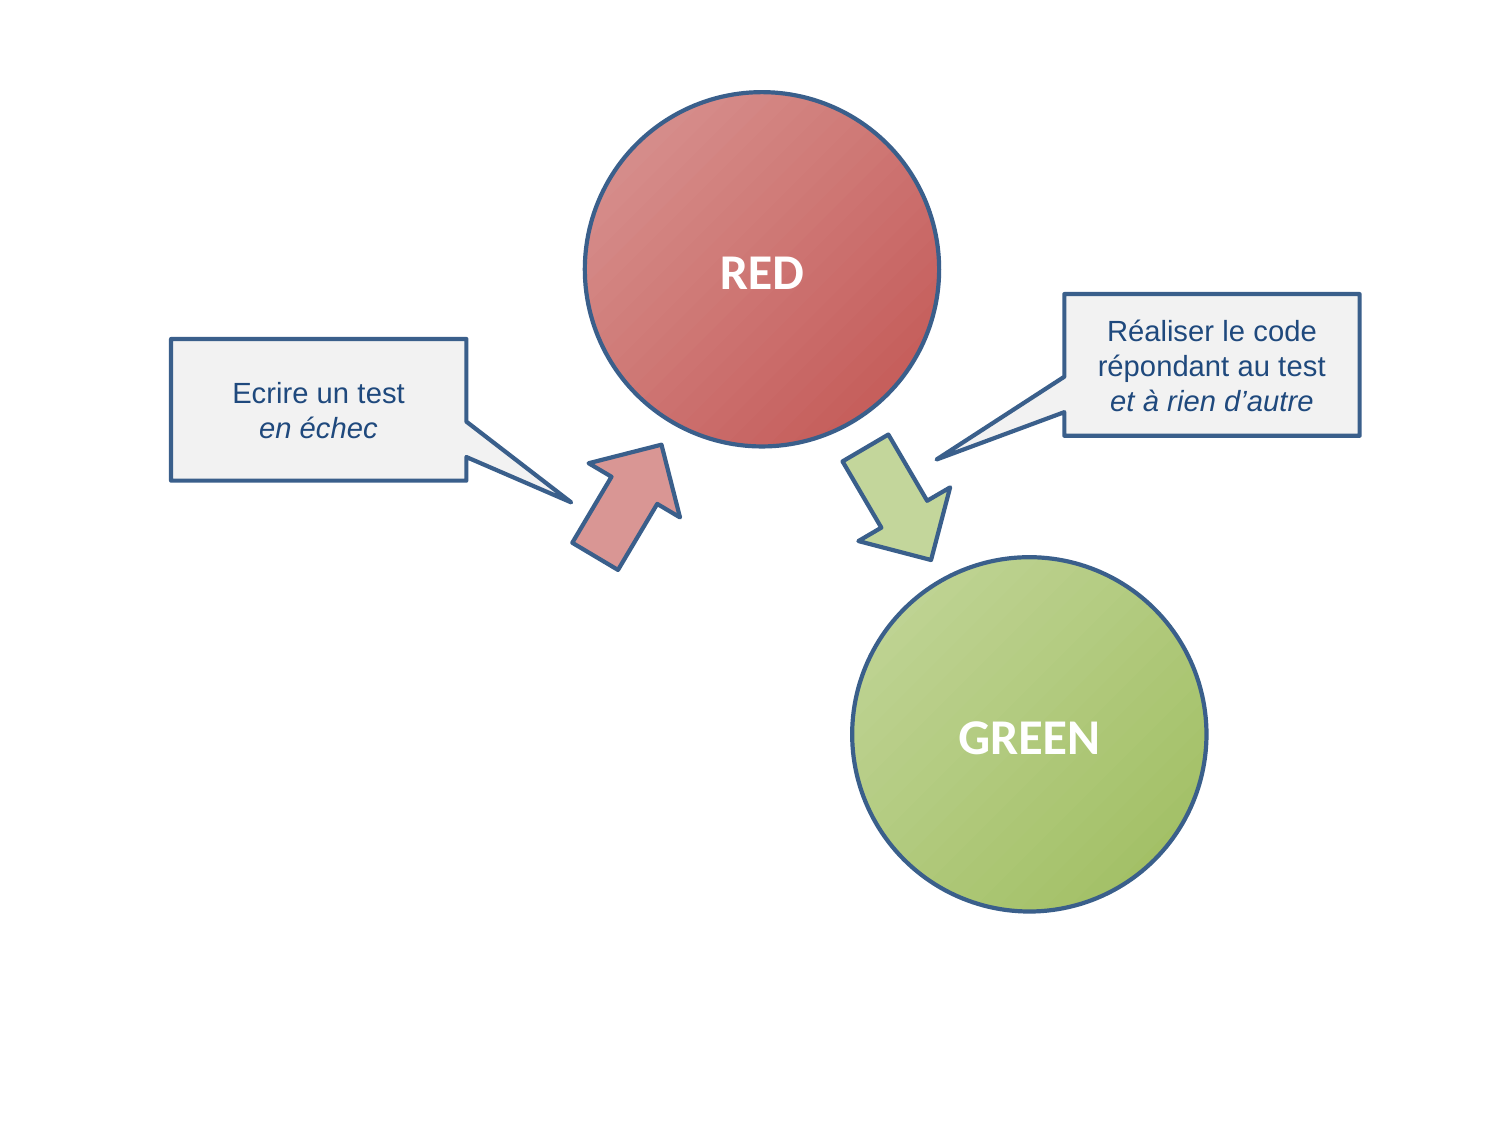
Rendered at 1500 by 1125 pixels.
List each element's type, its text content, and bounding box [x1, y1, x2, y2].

text_box Réaliser le code répondant au test et à rien d’autre [936, 294, 1360, 460]
text_box GREEN [852, 557, 1207, 912]
text_box RED [584, 92, 940, 447]
text_box [842, 434, 951, 561]
text_box [572, 444, 681, 570]
text_box Ecrire un test en échec [171, 338, 572, 503]
